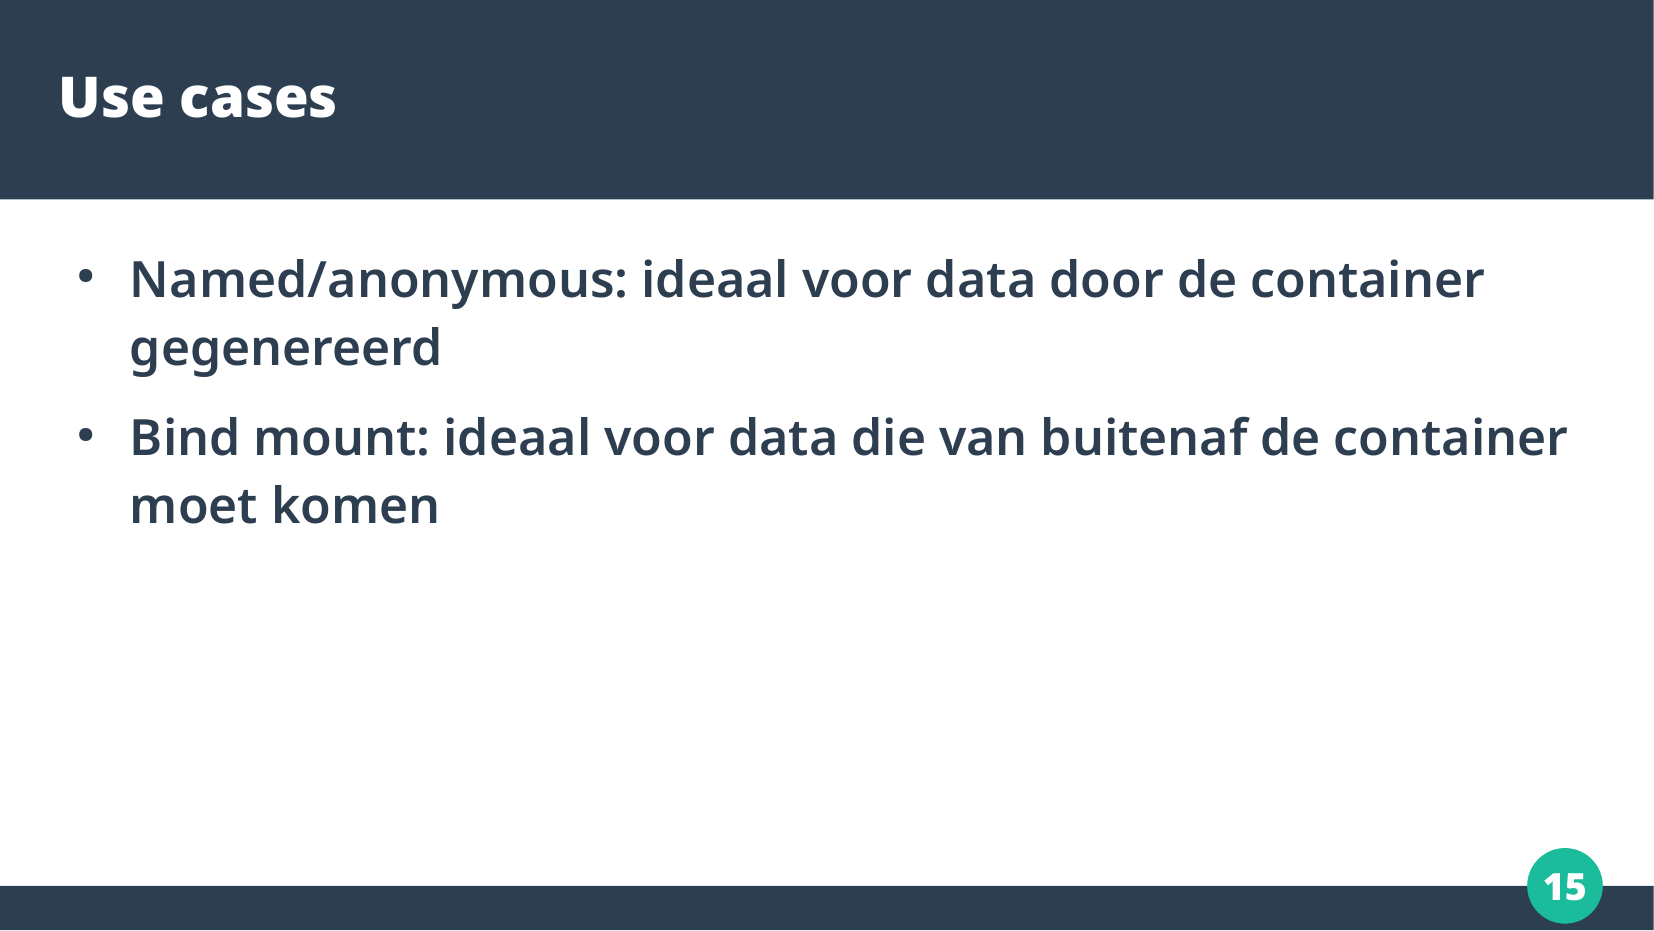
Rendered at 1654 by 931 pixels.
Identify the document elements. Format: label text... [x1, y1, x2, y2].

title Use cases [59, 37, 1595, 156]
list Named/anonymous: ideaal voor data door de container gegenereerd Bind mount: ideaal voor data die van buitenaf de container moet komen [59, 243, 1595, 864]
